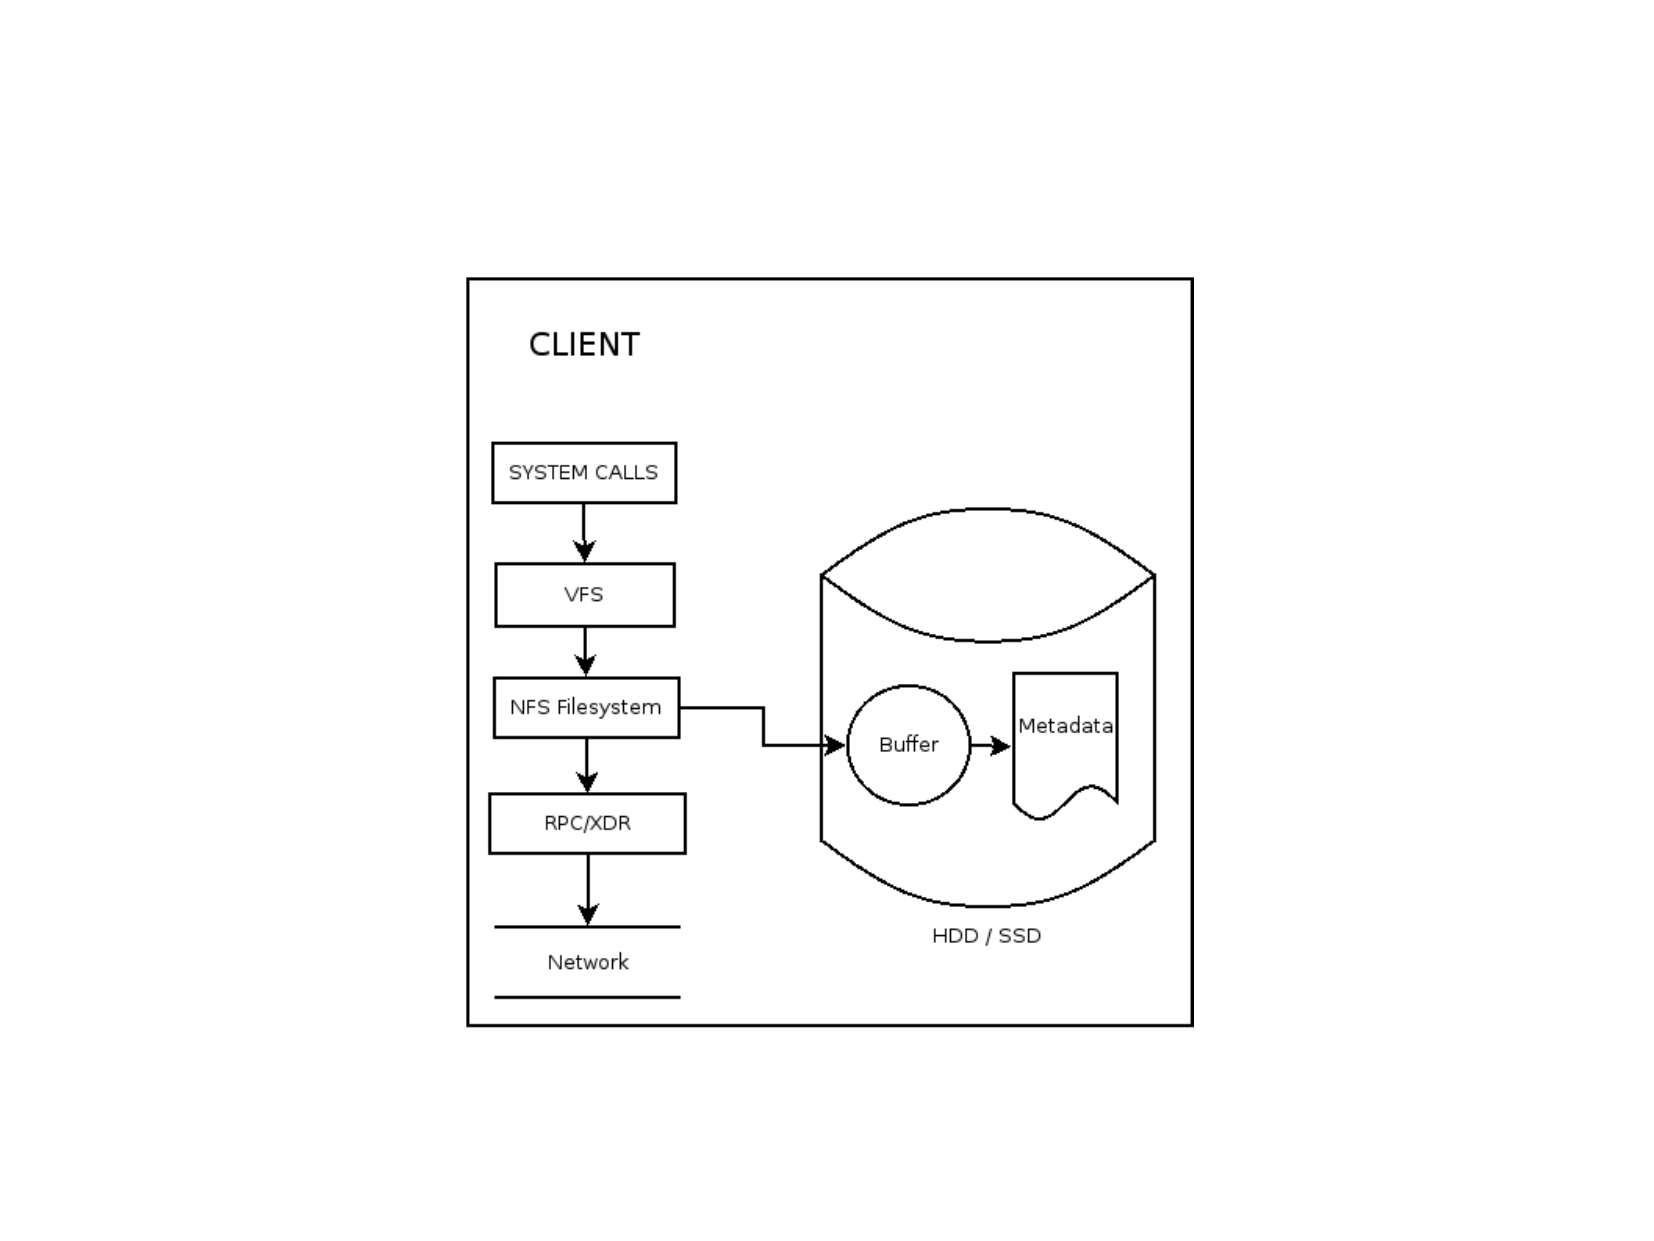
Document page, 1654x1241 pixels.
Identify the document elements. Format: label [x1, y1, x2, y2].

picture [465, 276, 1194, 1029]
